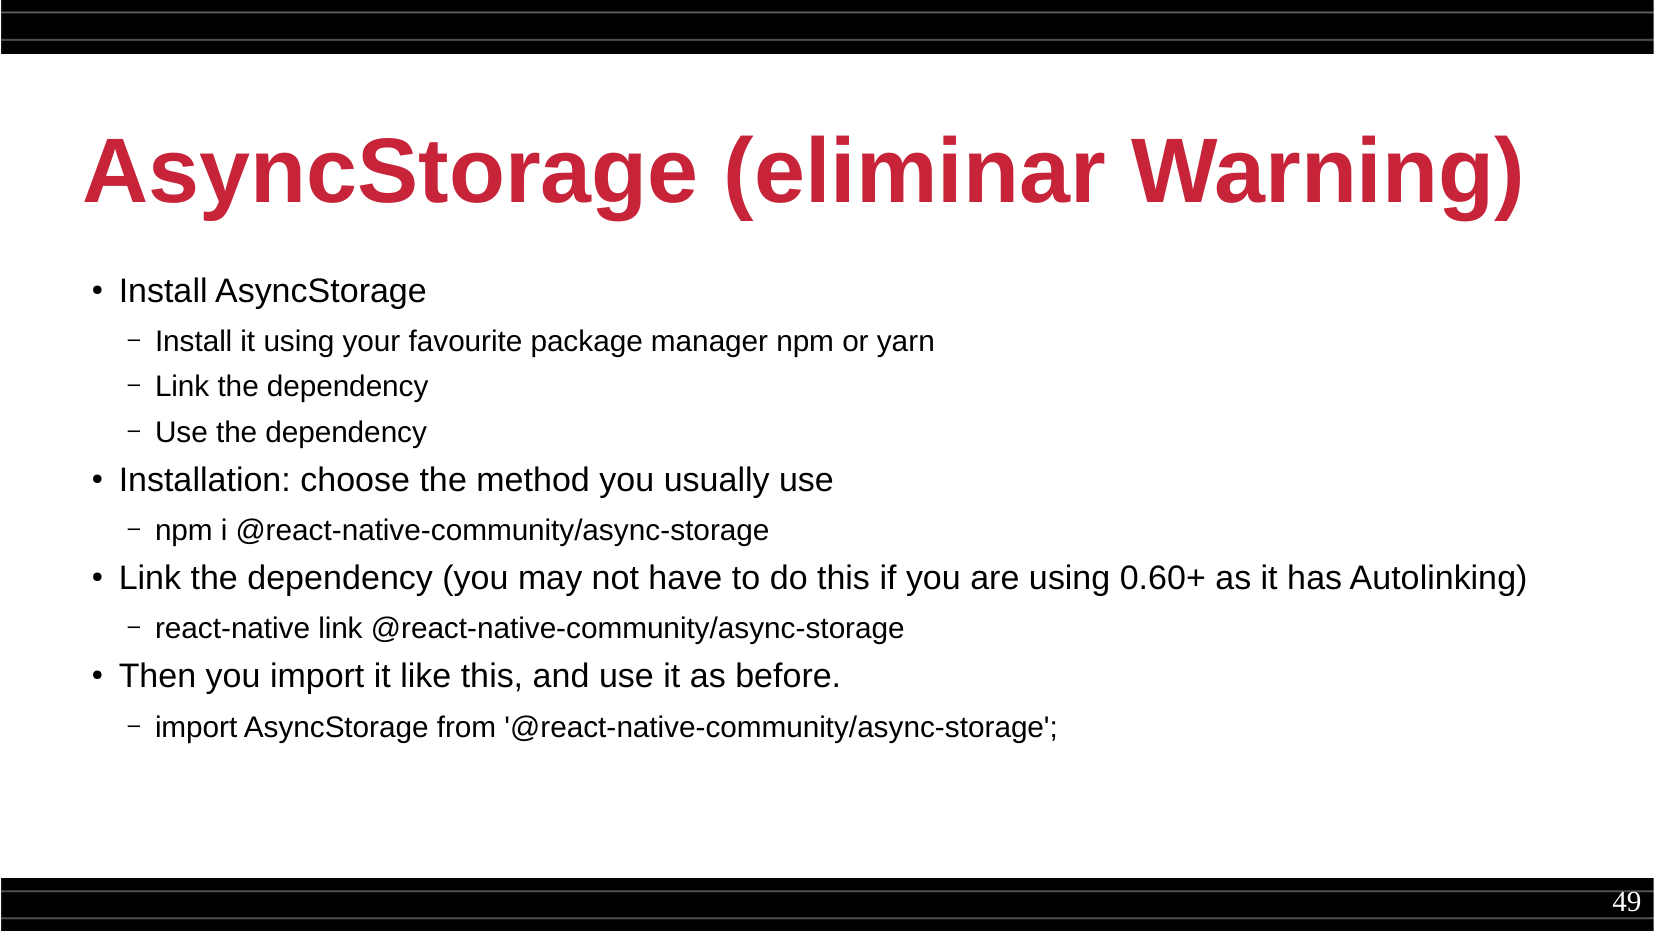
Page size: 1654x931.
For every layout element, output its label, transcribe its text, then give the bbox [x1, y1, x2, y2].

picture [1, 0, 1654, 54]
picture [1, 878, 1654, 931]
list Install AsyncStorage Install it using your favourite package manager npm or yarn Link the dependency Use the dependency Installation: choose the method you usually use npm i @react-native-community/async-storage Link the dependency (you may not have to do this if you are using 0.60+ as it has Autolinking) react-native link @react-native-community/async-storage Then you import it like this, and use it as before. import AsyncStorage from '@react-native-community/async-storage'; [82, 271, 1571, 758]
title AsyncStorage (eliminar Warning) [82, 92, 1571, 249]
